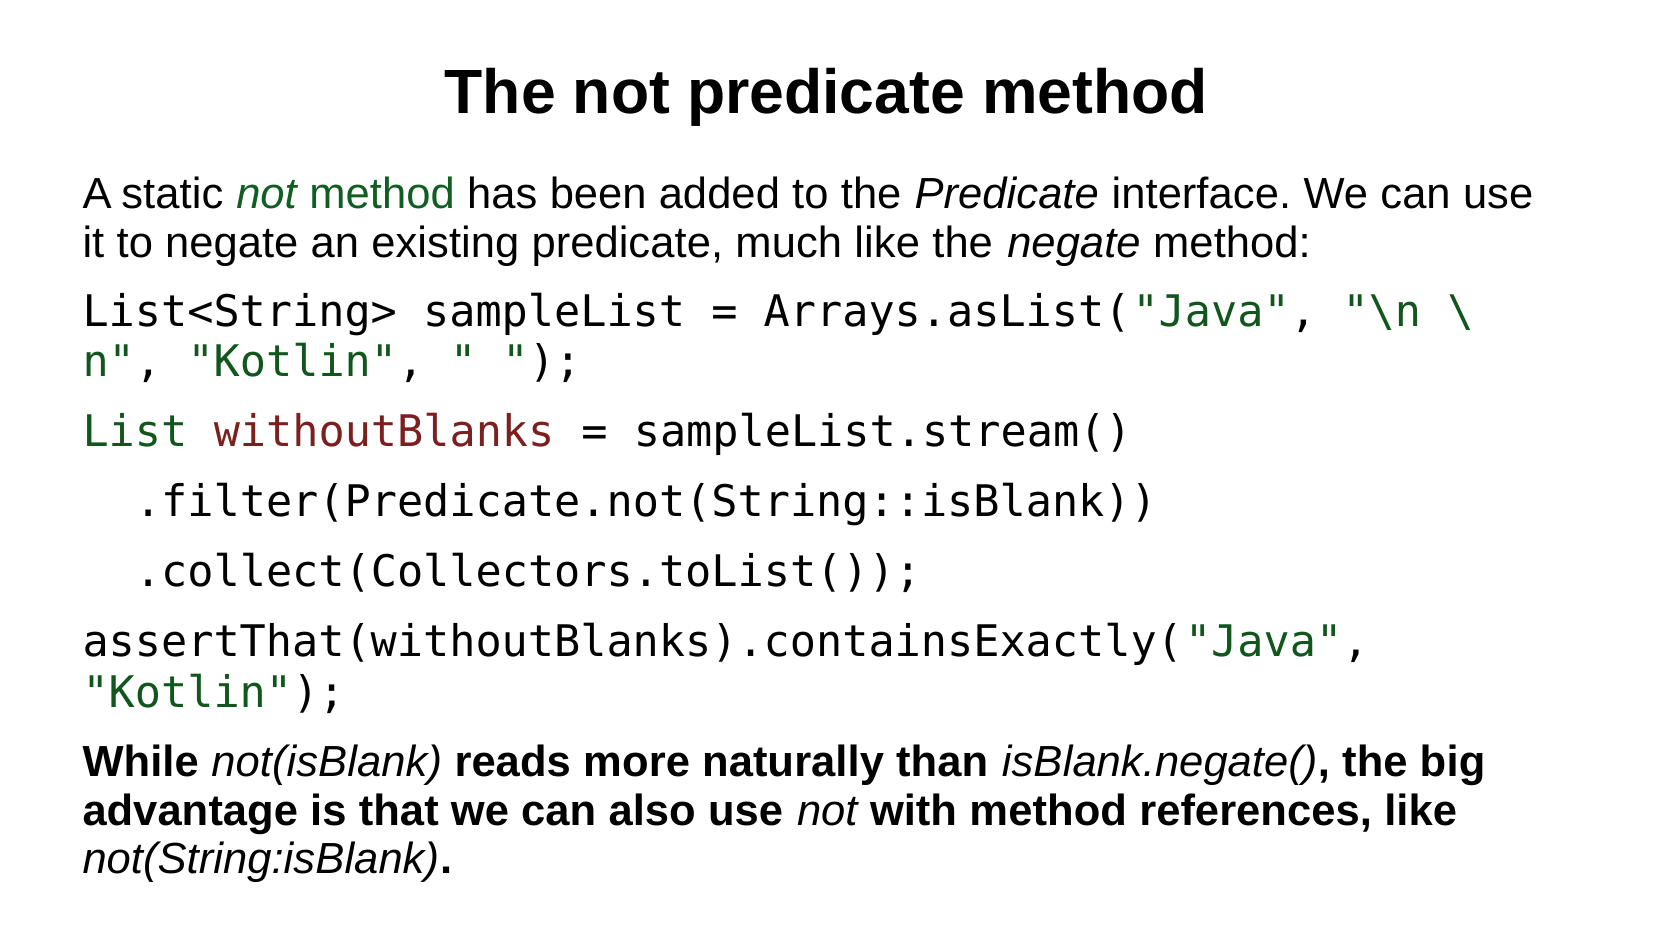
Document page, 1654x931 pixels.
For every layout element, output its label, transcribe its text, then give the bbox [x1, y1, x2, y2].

list A static not method has been added to the Predicate interface. We can use it to negate an existing predicate, much like the negate method: List<String> sampleList = Arrays.asList("Java", "\n \n", "Kotlin", " "); List withoutBlanks = sampleList.stream() .filter(Predicate.not(String::isBlank)) .collect(Collectors.toList()); assertThat(withoutBlanks).containsExactly("Java", "Kotlin"); While not(isBlank) reads more naturally than isBlank.negate(), the big advantage is that we can also use not with method references, like not(String:isBlank). [82, 168, 1538, 889]
title The not predicate method [82, 37, 1571, 147]
